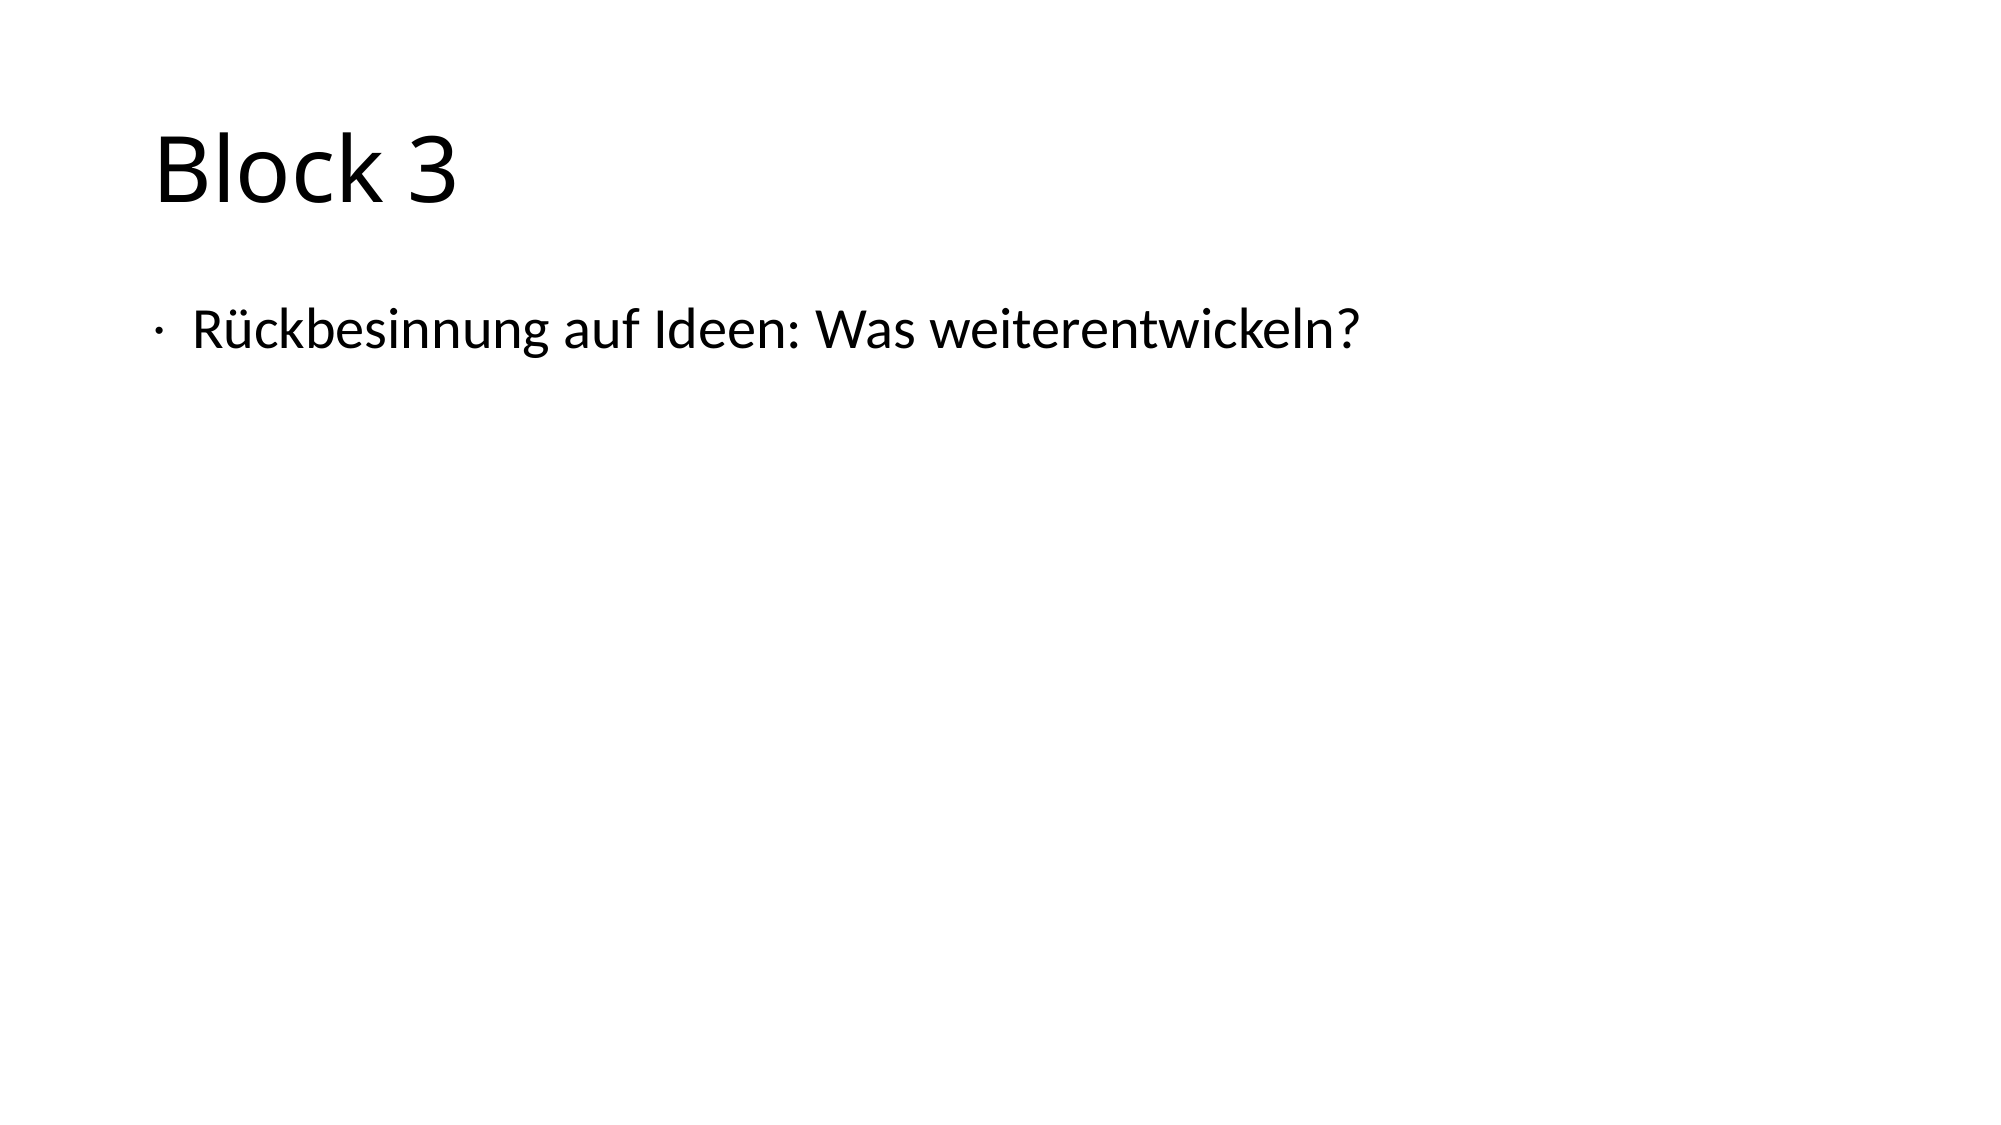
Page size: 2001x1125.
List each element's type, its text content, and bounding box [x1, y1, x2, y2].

title Block 3 [137, 59, 1863, 278]
list Rückbesinnung auf Ideen: Was weiterentwickeln? [137, 299, 1863, 1014]
